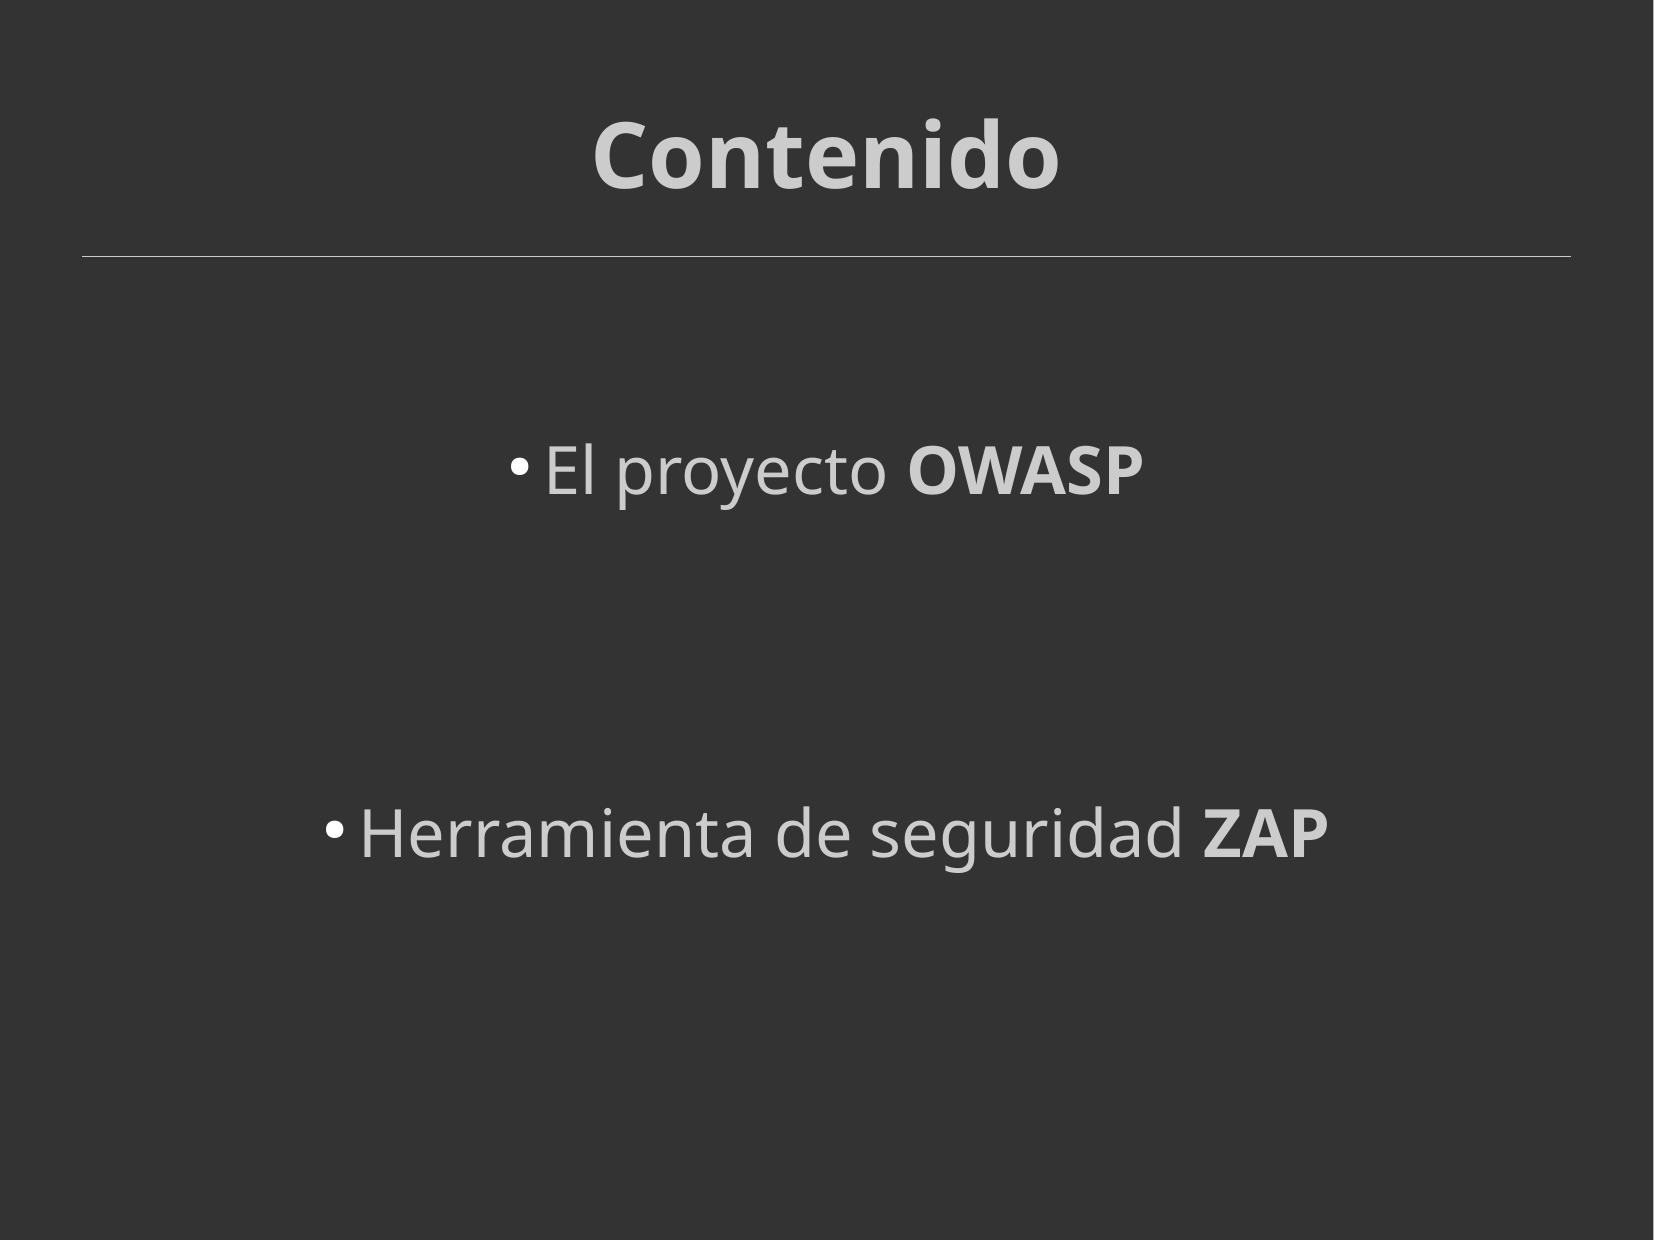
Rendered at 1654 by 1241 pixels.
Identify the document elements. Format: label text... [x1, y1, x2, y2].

title Contenido [82, 49, 1571, 257]
subtitle El proyecto OWASP Herramienta de seguridad ZAP [82, 290, 1571, 1010]
